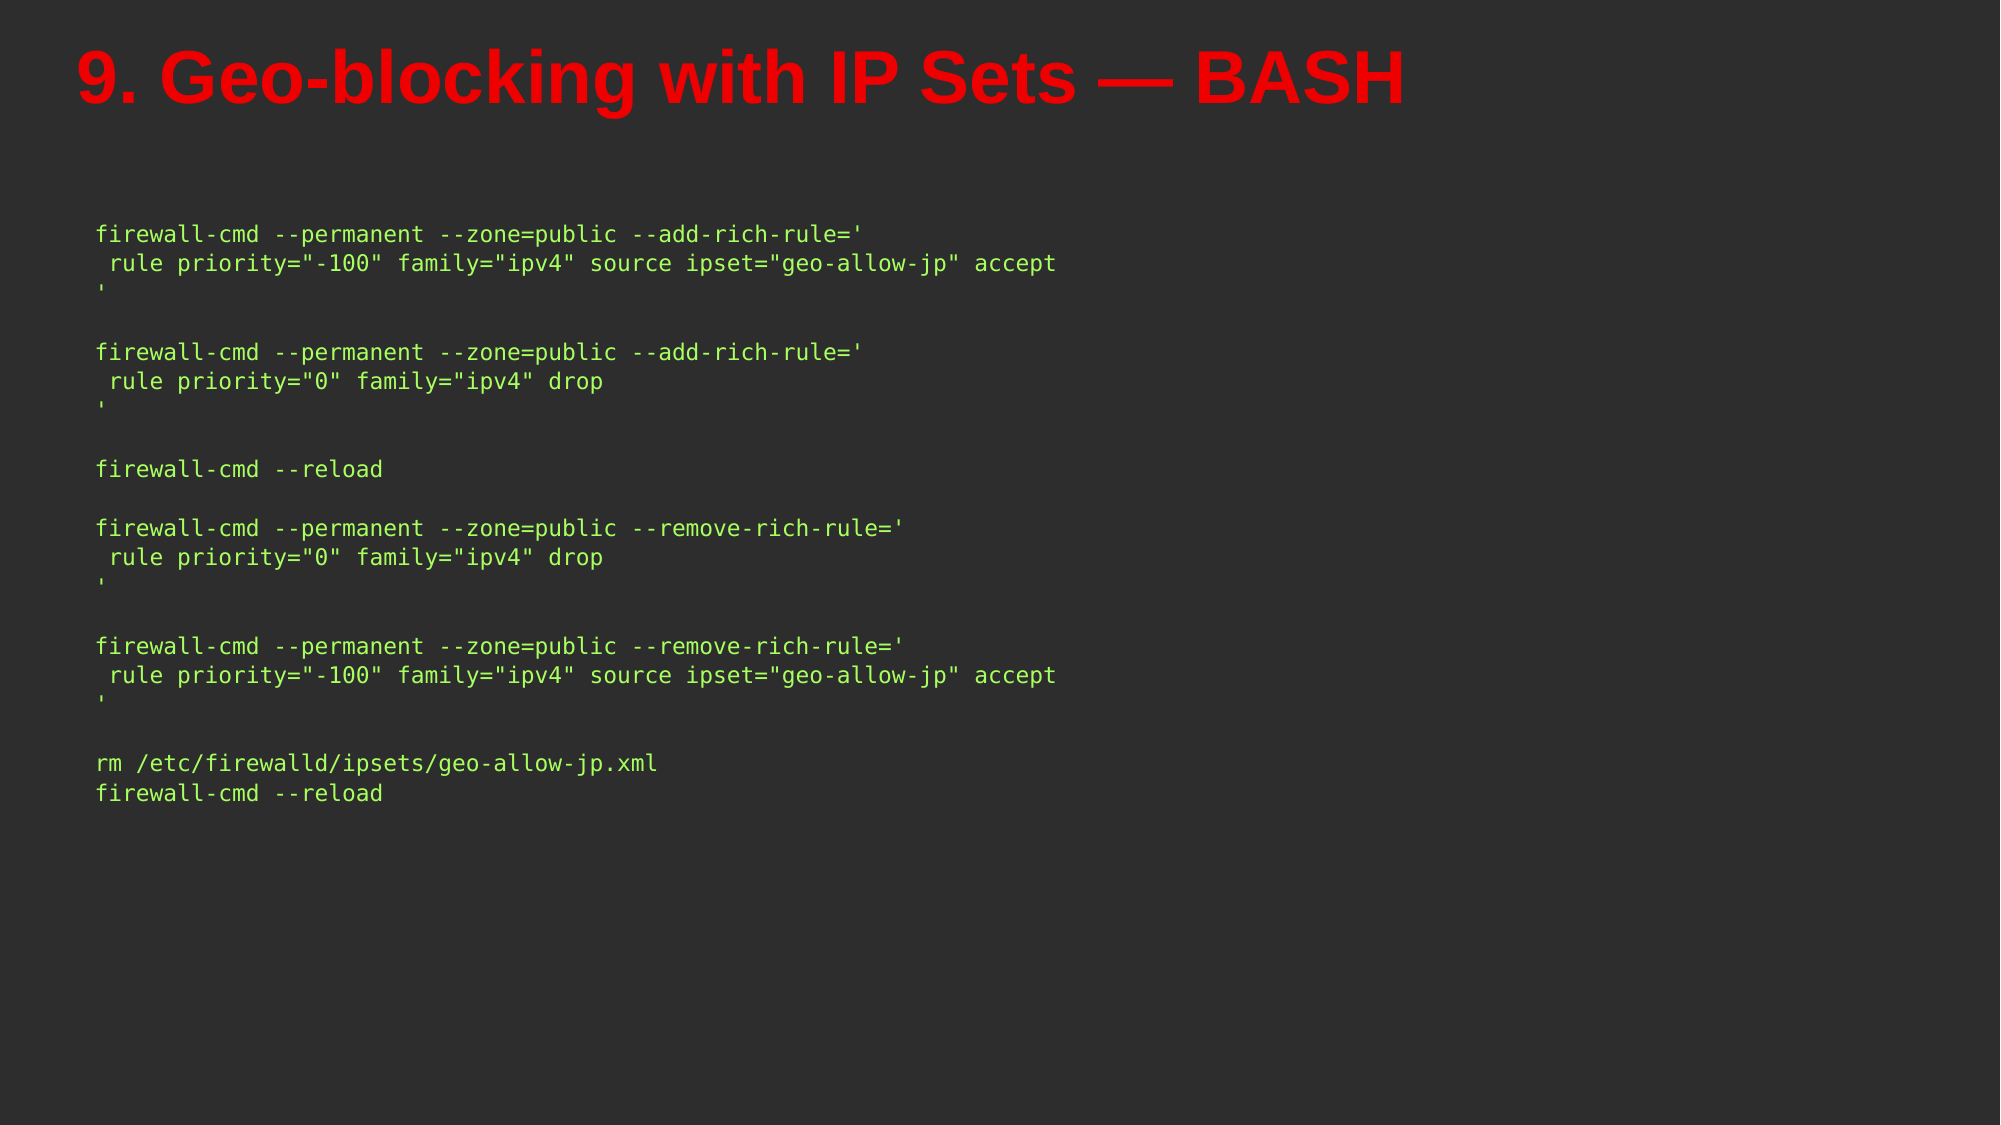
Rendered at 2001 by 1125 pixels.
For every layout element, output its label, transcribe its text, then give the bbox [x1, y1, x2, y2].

text_box 9. Geo-blocking with IP Sets — BASH [59, 23, 1942, 178]
text_box firewall-cmd --permanent --zone=public --add-rich-rule=' rule priority="-100" family="ipv4" source ipset="geo-allow-jp" accept ' firewall-cmd --permanent --zone=public --add-rich-rule=' rule priority="0" family="ipv4" drop ' firewall-cmd --reload firewall-cmd --permanent --zone=public --remove-rich-rule=' rule priority="0" family="ipv4" drop ' firewall-cmd --permanent --zone=public --remove-rich-rule=' rule priority="-100" family="ipv4" source ipset="geo-allow-jp" accept ' rm /etc/firewalld/ipsets/geo-allow-jp.xml firewall-cmd --reload [59, 194, 1942, 1093]
